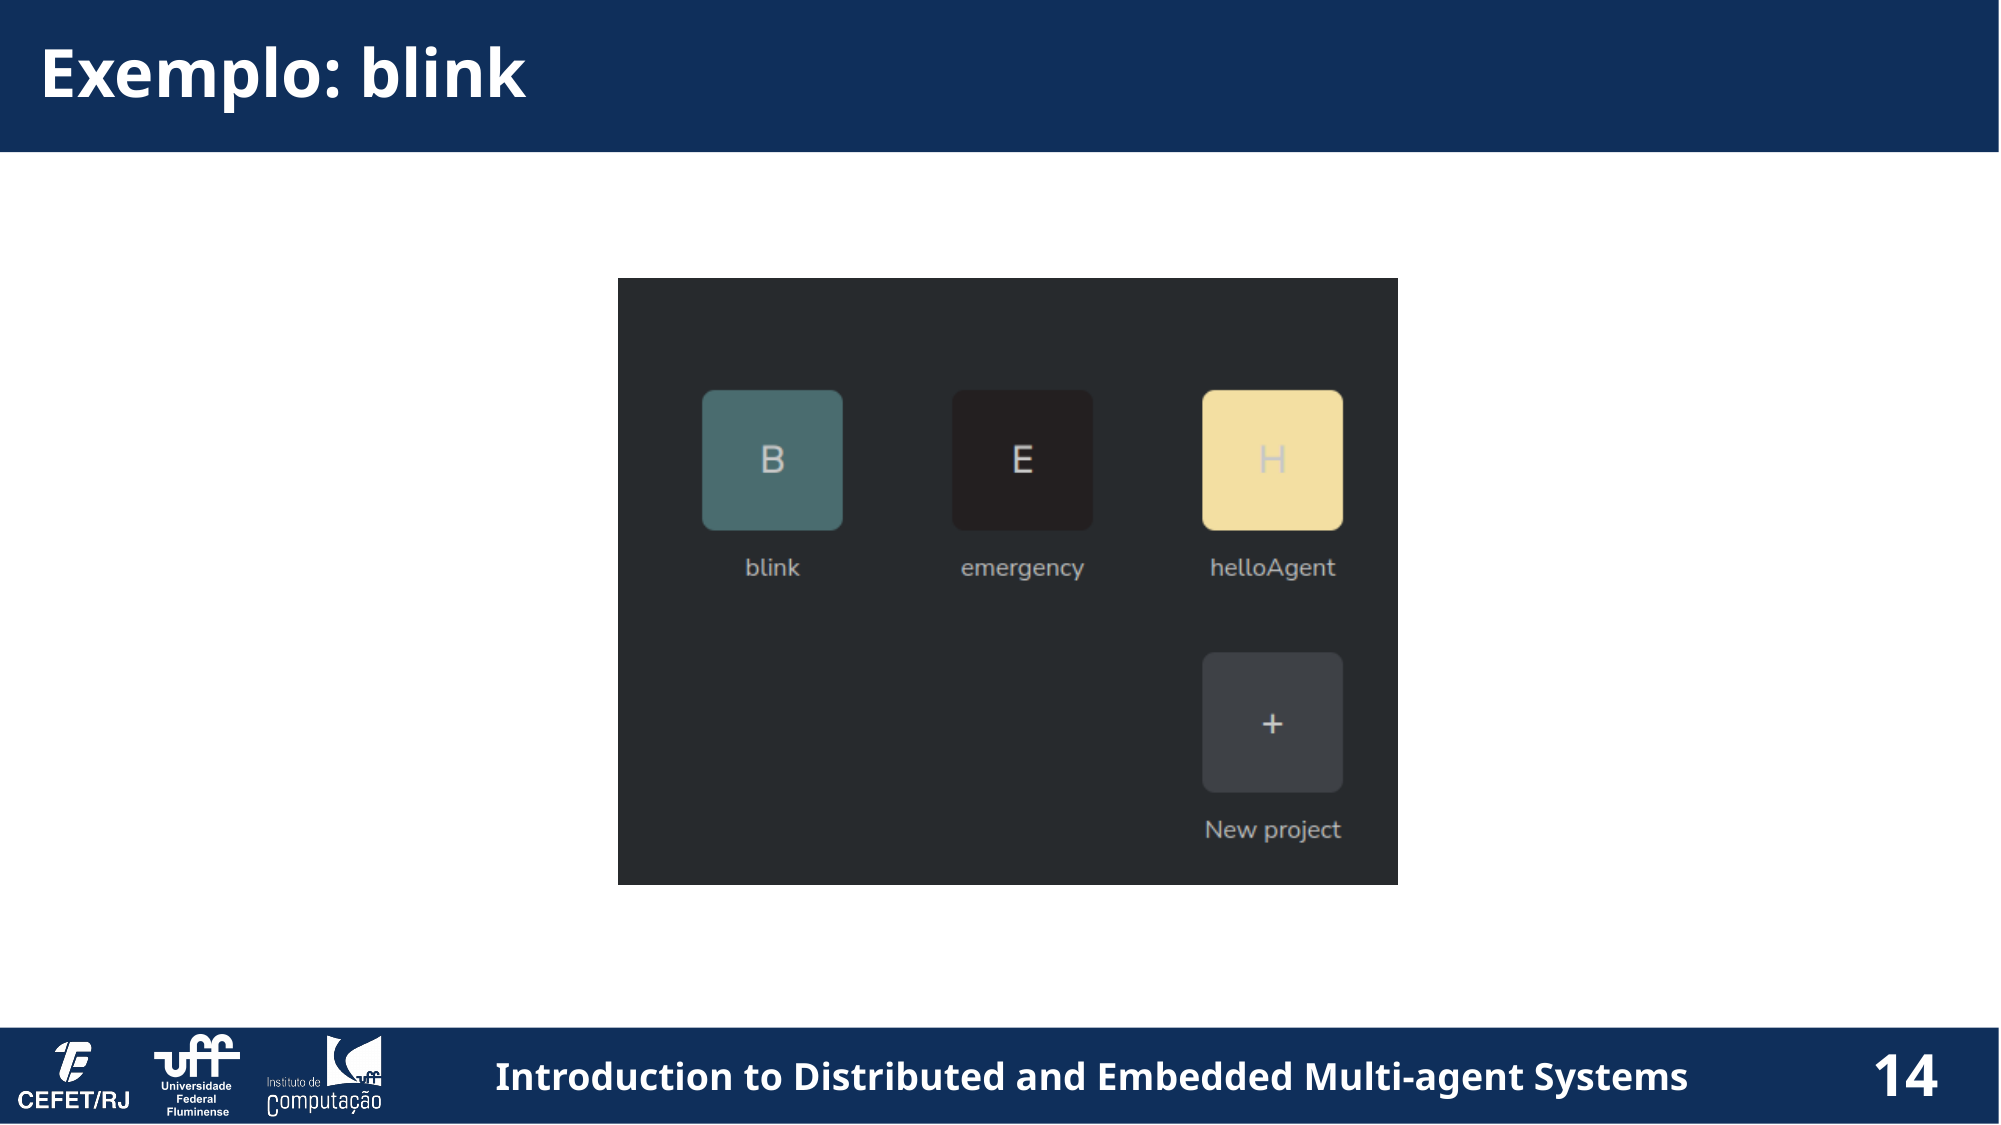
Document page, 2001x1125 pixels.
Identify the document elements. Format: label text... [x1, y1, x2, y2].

picture [153, 1033, 241, 1121]
picture [618, 278, 1398, 886]
picture [265, 1033, 383, 1117]
text_box Exemplo: blink [25, 23, 1999, 119]
picture [18, 1021, 129, 1125]
